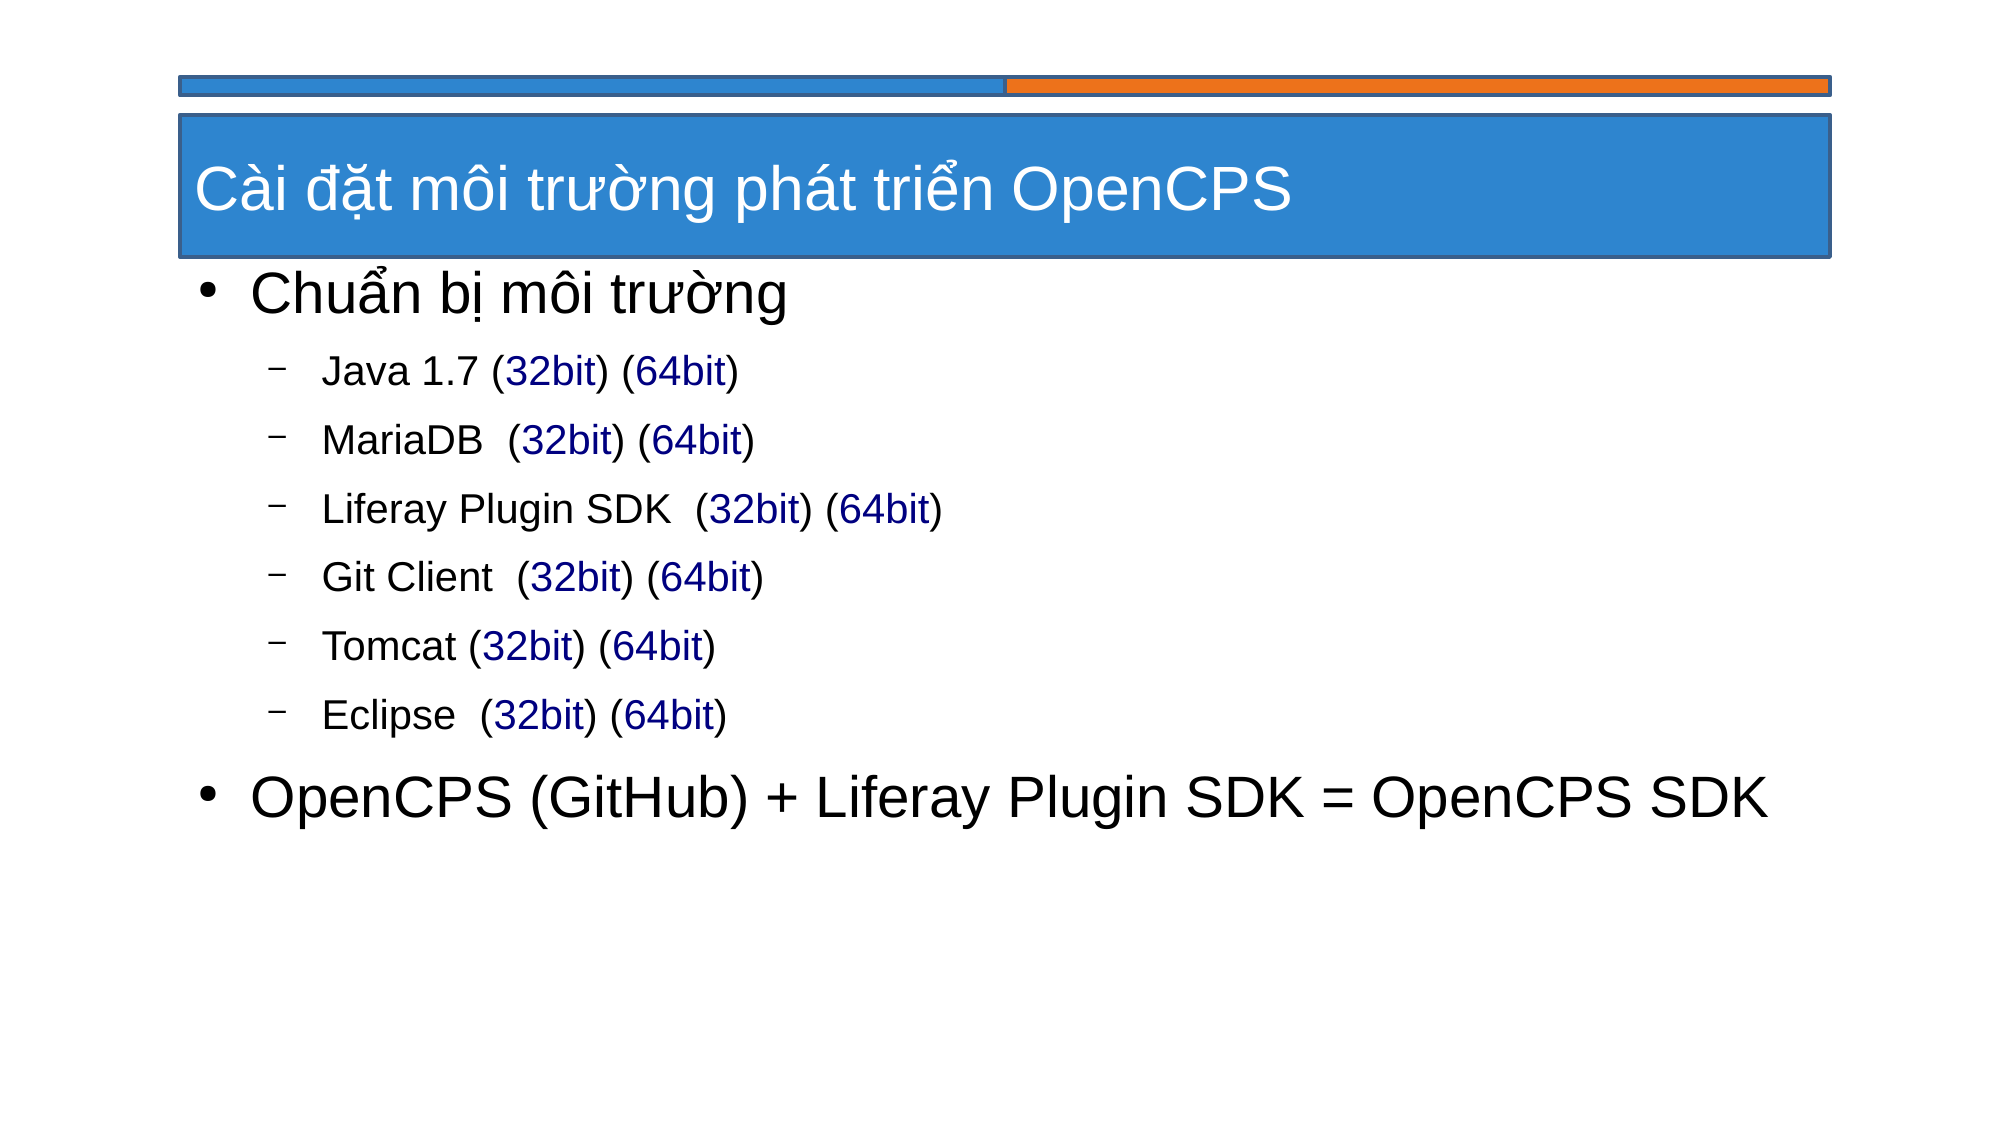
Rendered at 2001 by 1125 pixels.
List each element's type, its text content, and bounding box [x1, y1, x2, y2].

text_box [179, 76, 1831, 96]
text_box Cài đặt môi trường phát triển OpenCPS [180, 114, 1830, 257]
list Chuẩn bị môi trường Java 1.7 (32bit) (64bit) MariaDB (32bit) (64bit) Liferay Plugin SDK (32bit) (64bit) Git Client (32bit) (64bit) Tomcat (32bit) (64bit) Eclipse (32bit) (64bit) OpenCPS (GitHub) + Liferay Plugin SDK = OpenCPS SDK [180, 263, 1831, 916]
